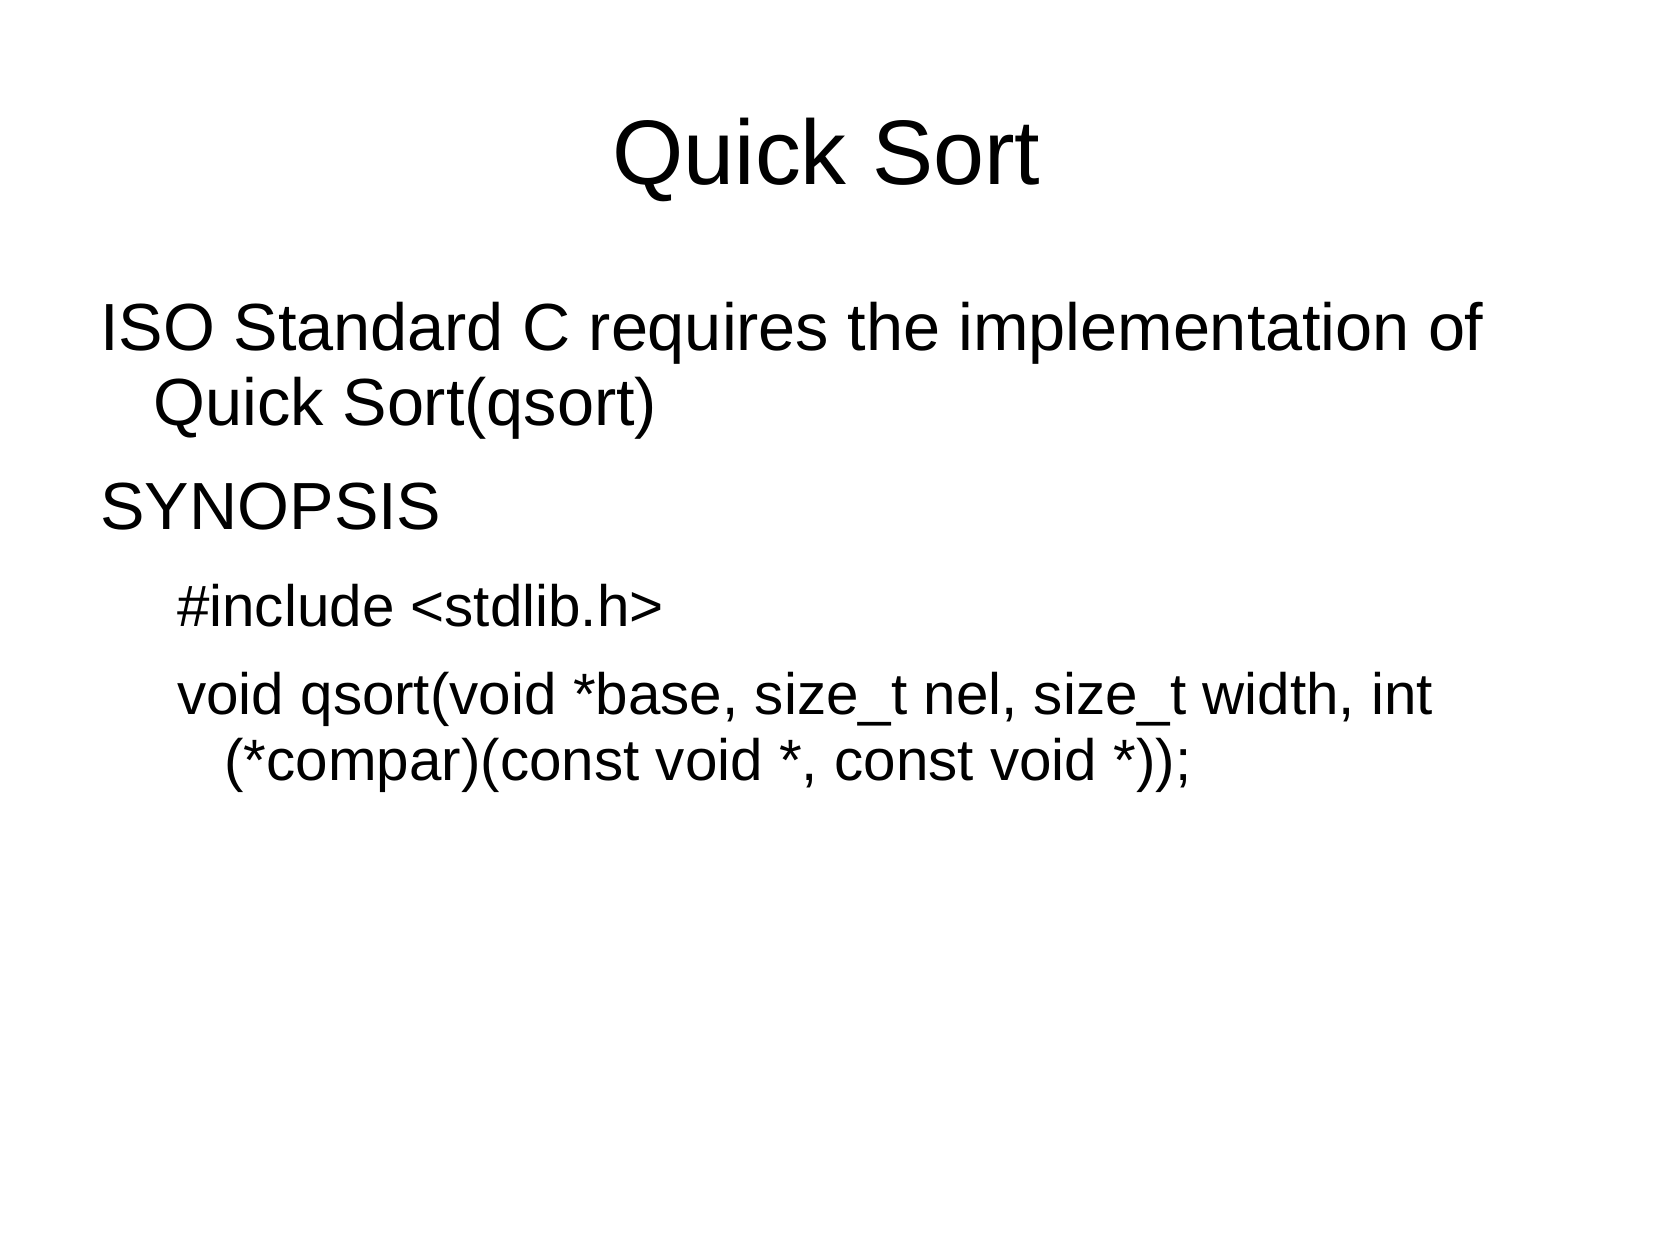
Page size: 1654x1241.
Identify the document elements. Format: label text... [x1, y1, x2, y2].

title Quick Sort [82, 56, 1571, 250]
list ISO Standard C requires the implementation of Quick Sort(qsort) SYNOPSIS #include <stdlib.h> void qsort(void *base, size_t nel, size_t width, int (*compar)(const void *, const void *)); [82, 290, 1571, 1094]
